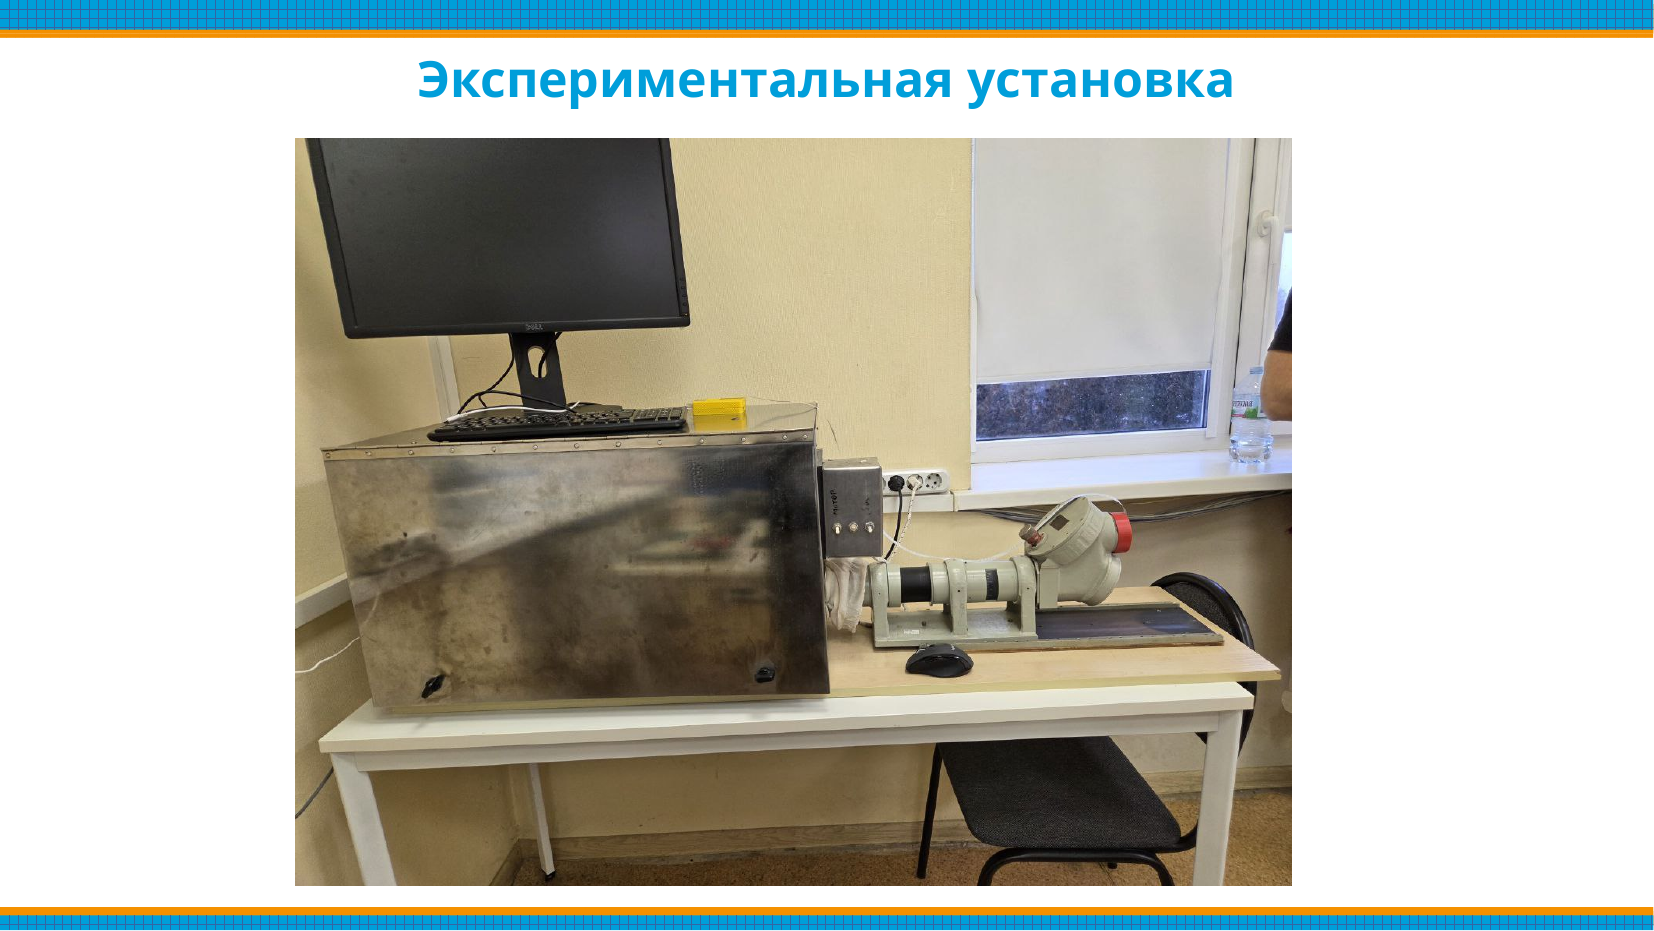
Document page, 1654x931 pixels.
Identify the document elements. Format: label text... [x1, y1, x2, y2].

picture [295, 138, 1292, 886]
subtitle Экспериментальная установка [82, 44, 1571, 798]
